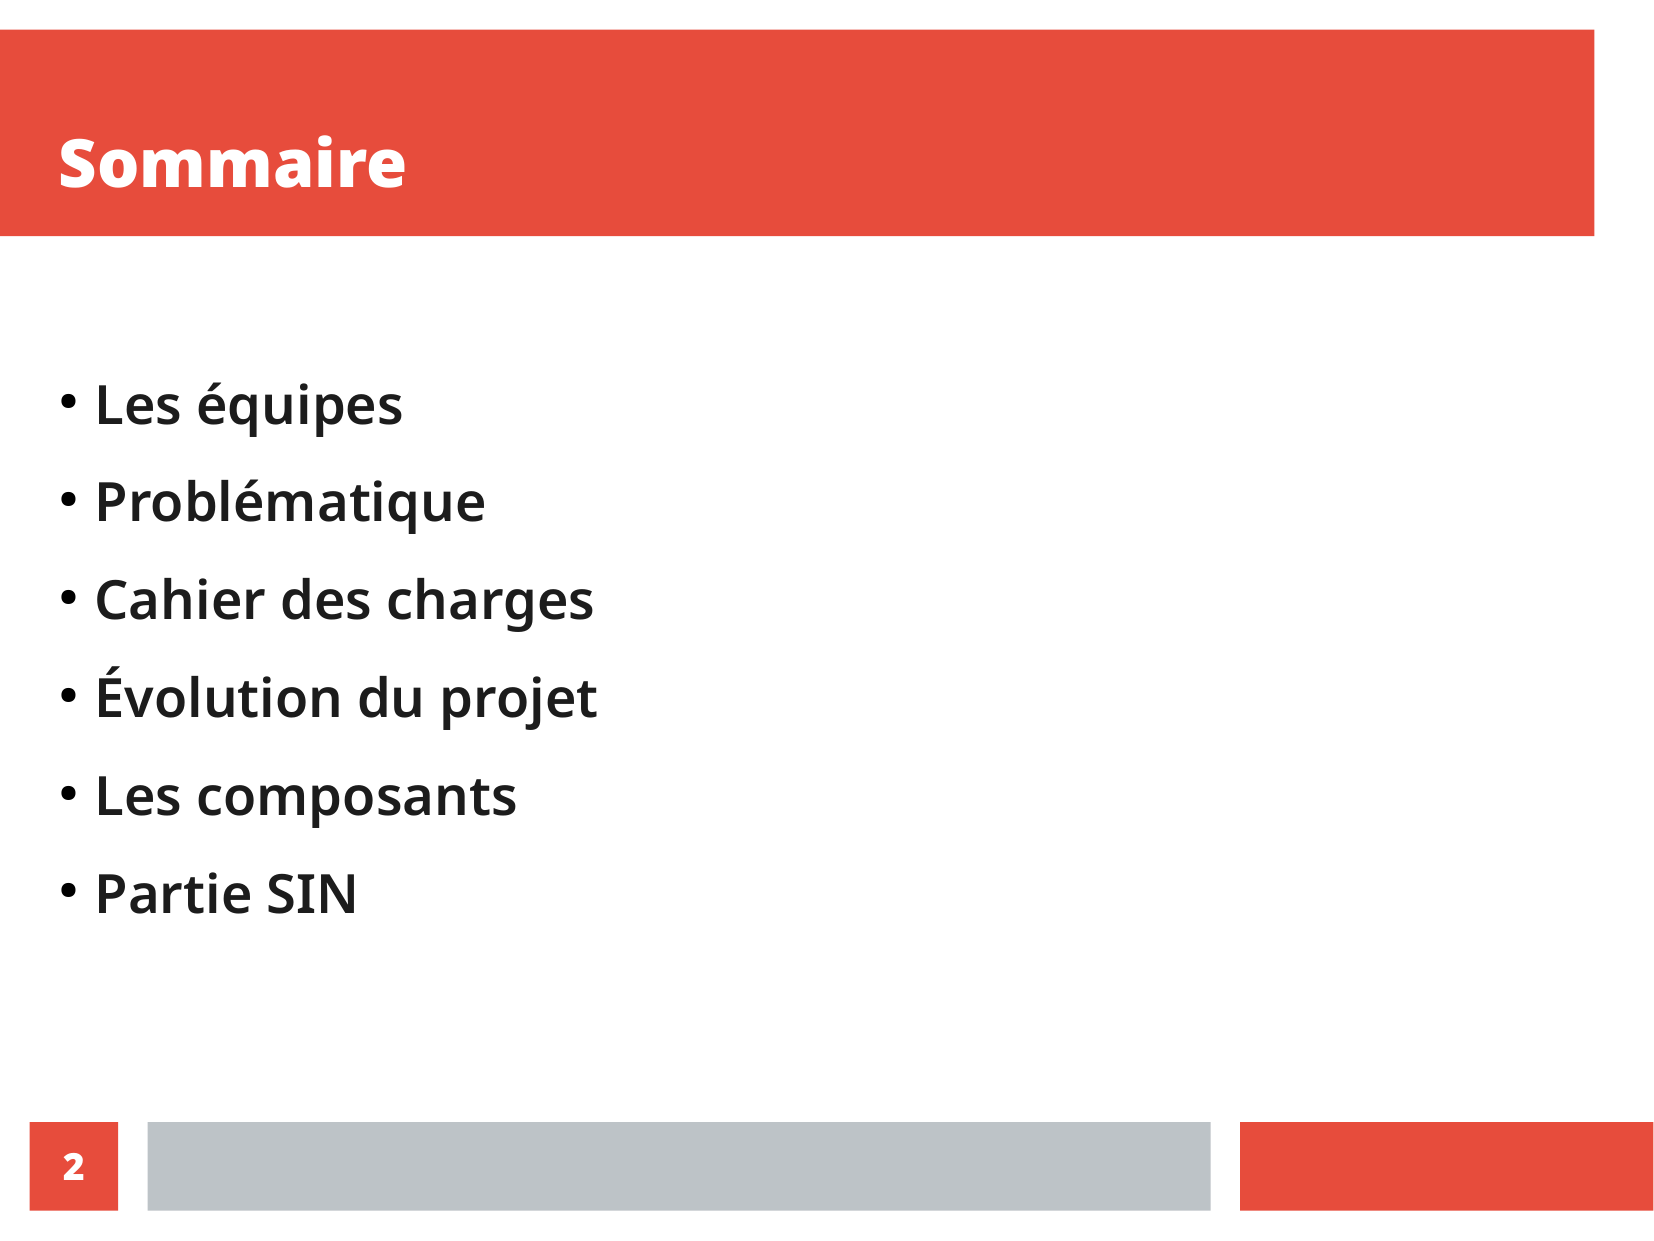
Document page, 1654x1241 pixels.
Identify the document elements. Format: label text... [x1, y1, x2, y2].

title Sommaire [59, 59, 1595, 207]
list Les équipes Problématique Cahier des charges Évolution du projet Les composants Partie SIN [59, 366, 1565, 934]
